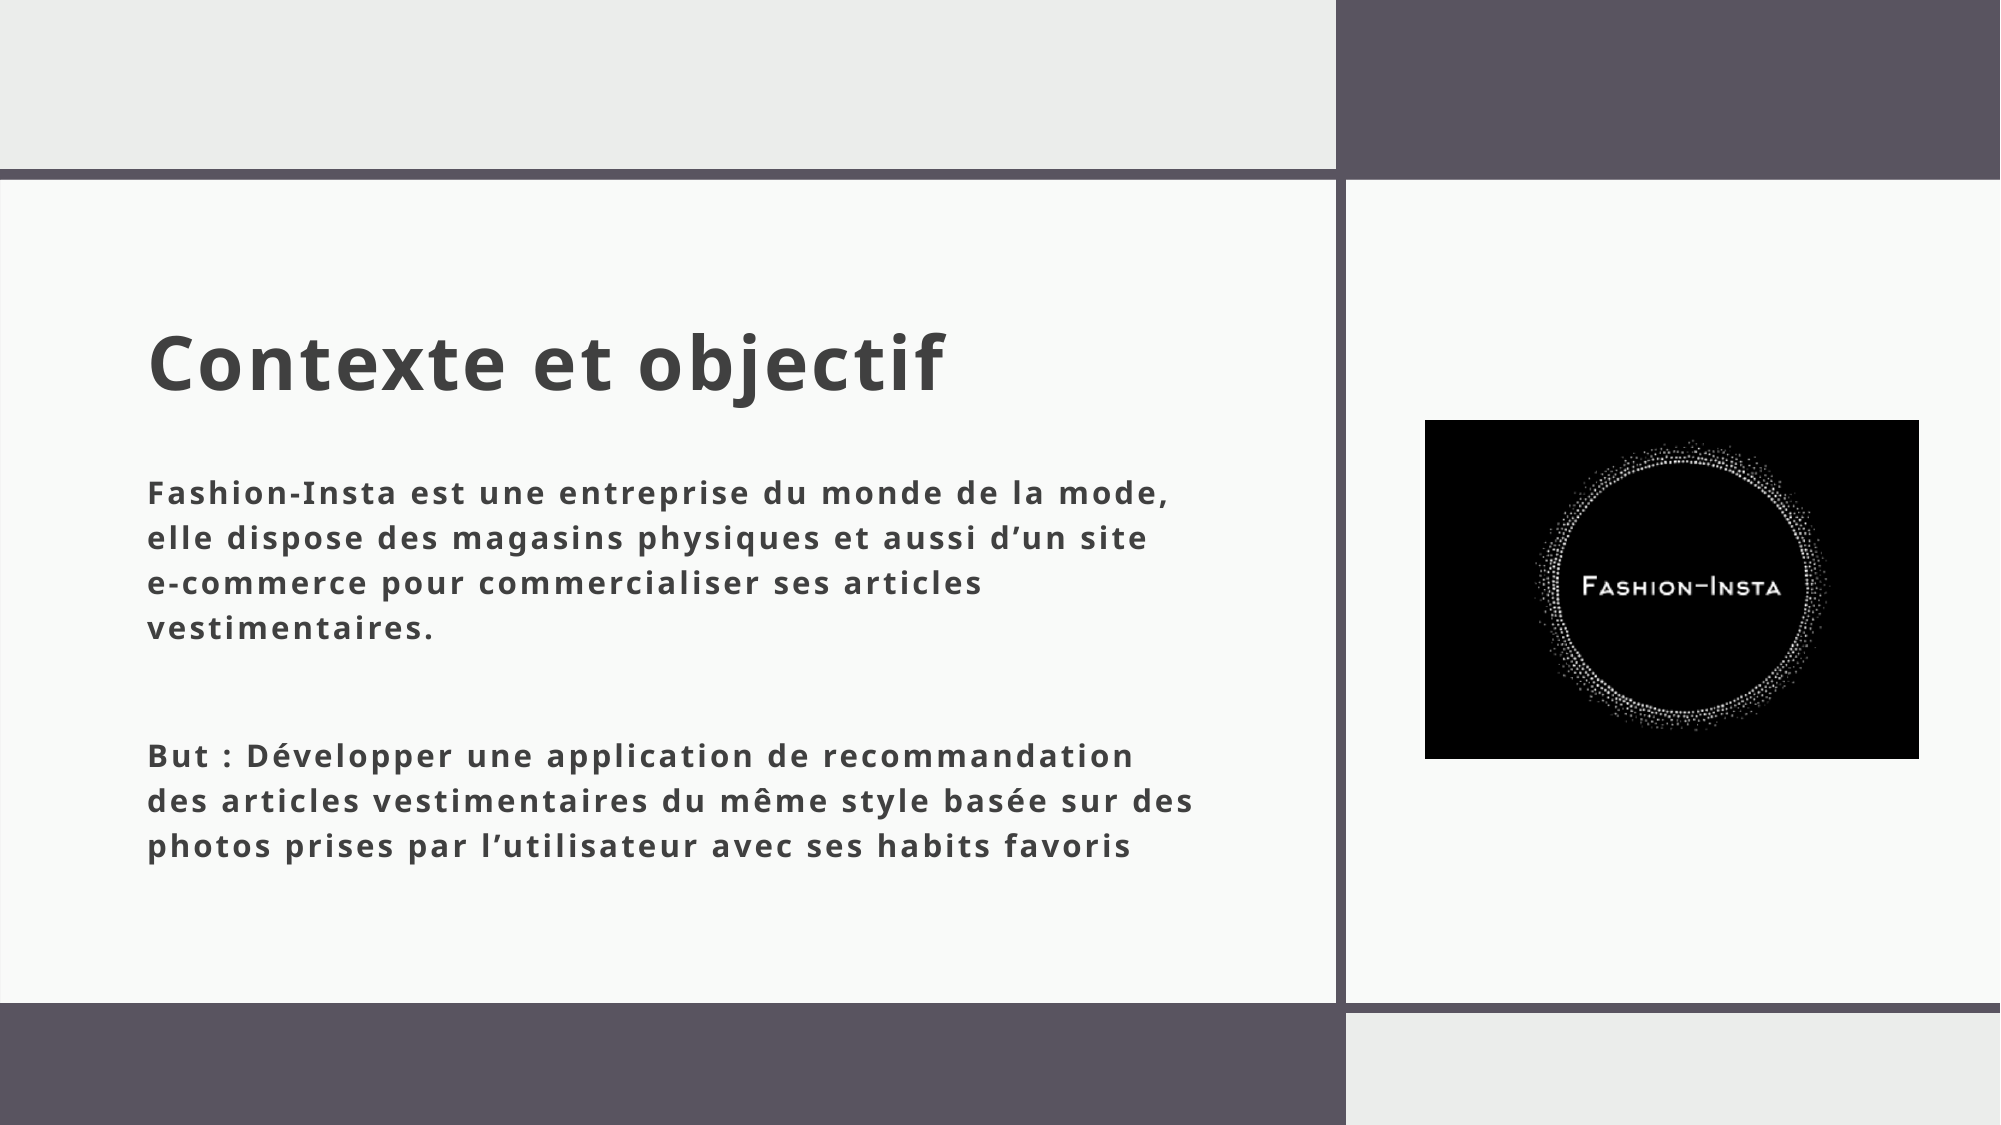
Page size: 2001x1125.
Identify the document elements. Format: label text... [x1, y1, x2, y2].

picture [1425, 420, 1919, 759]
list Fashion-Insta est une entreprise du monde de la mode, elle dispose des magasins physiques et aussi d’un site e-commerce pour commercialiser ses articles vestimentaires. But : Développer une application de recommandation des articles vestimentaires du même style basée sur des photos prises par l’utilisateur avec ses habits favoris [129, 448, 1216, 946]
title Contexte et objectif [129, 242, 1216, 430]
text_box [0, 0, 2000, 1125]
